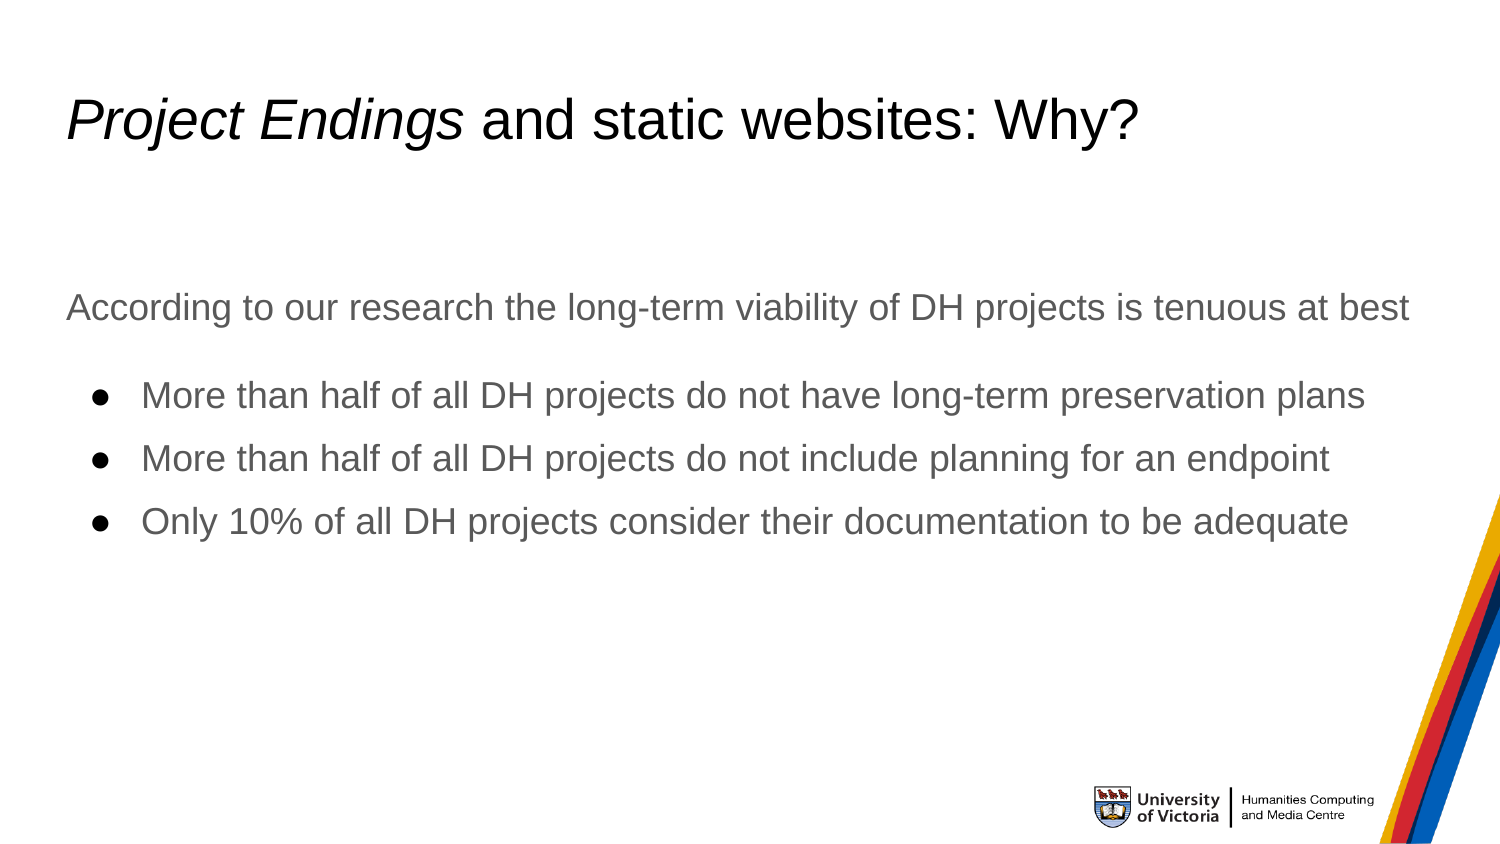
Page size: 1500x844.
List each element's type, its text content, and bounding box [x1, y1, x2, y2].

picture [1094, 483, 1500, 844]
list According to our research the long-term viability of DH projects is tenuous at best More than half of all DH projects do not have long-term preservation plans More than half of all DH projects do not include planning for an endpoint Only 10% of all DH projects consider their documentation to be adequate [51, 265, 1449, 757]
title Project Endings and static websites: Why? [51, 72, 1449, 167]
